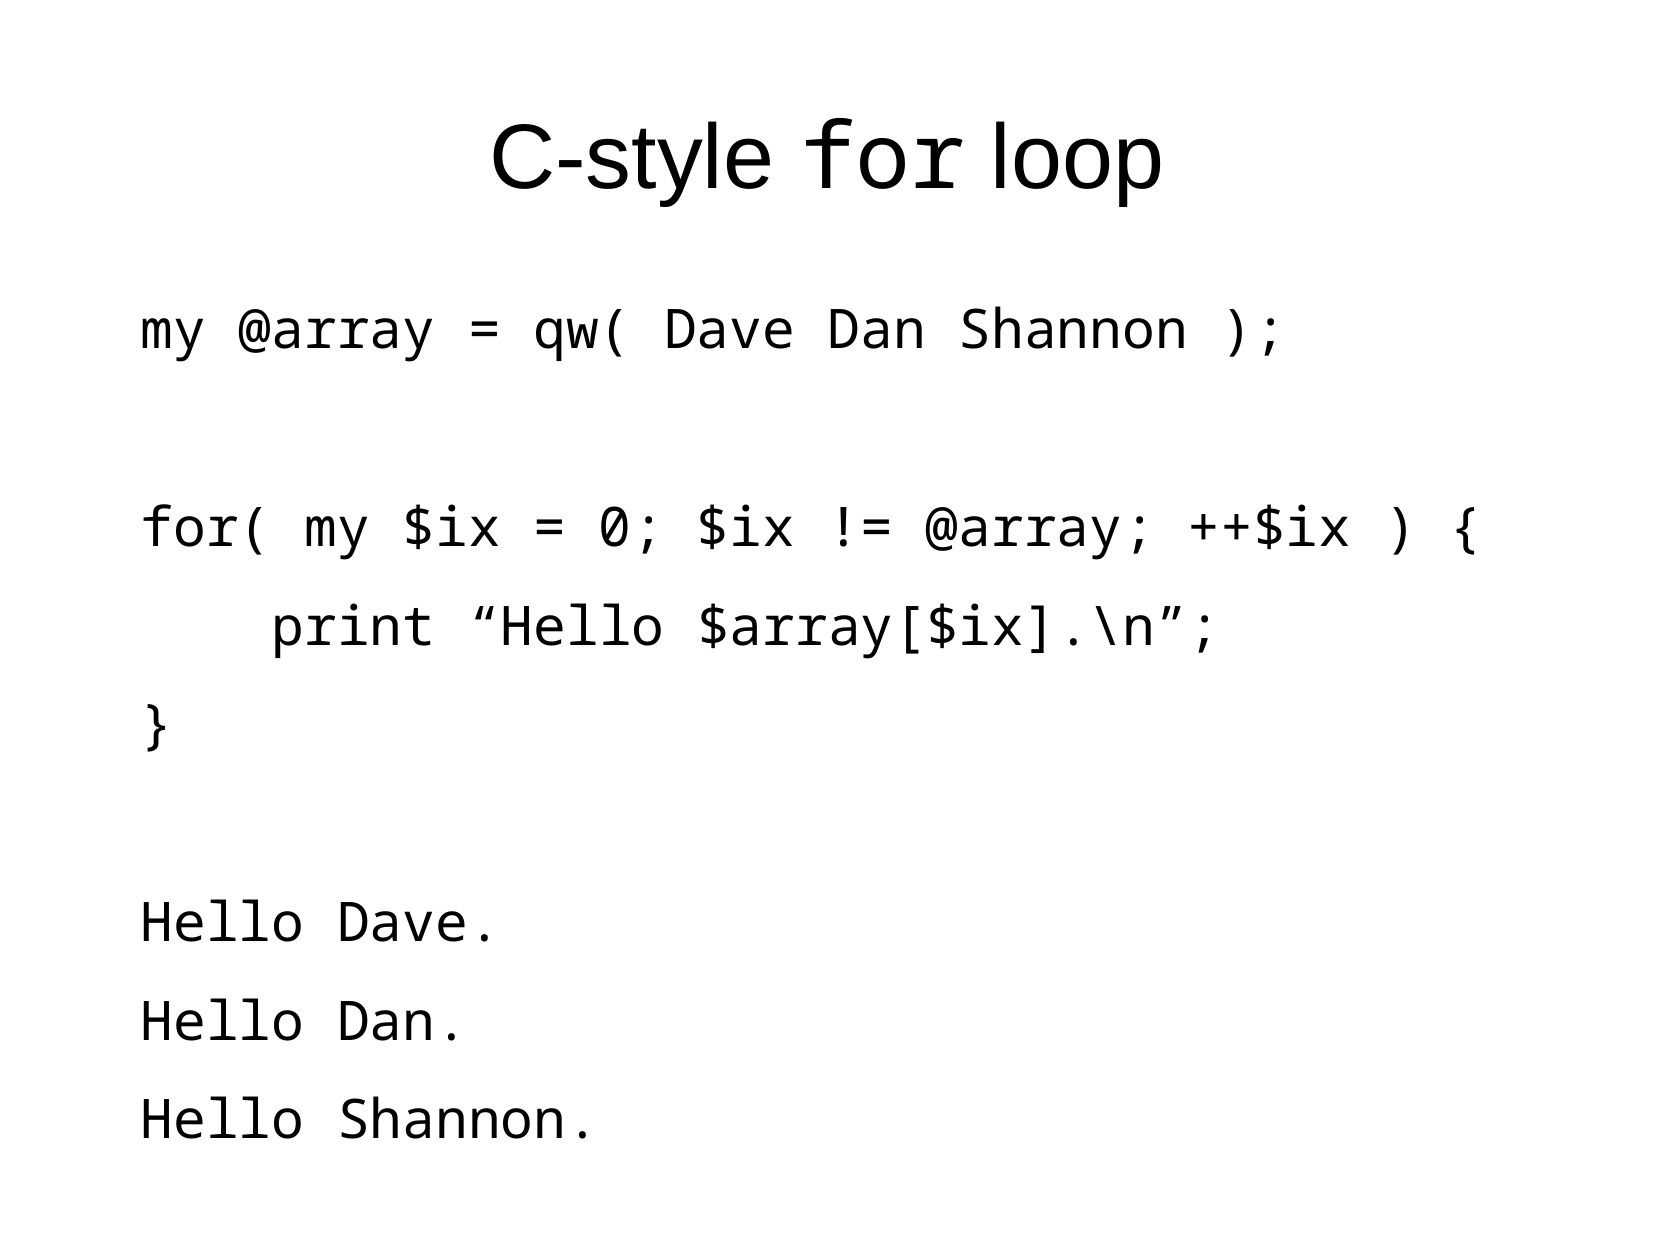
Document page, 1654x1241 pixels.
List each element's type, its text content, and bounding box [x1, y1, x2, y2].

list my @array = qw( Dave Dan Shannon ); for( my $ix = 0; $ix != @array; ++$ix ) { print “Hello $array[$ix].\n”; } Hello Dave. Hello Dan. Hello Shannon. [82, 290, 1571, 1156]
title C-style for loop [82, 49, 1571, 257]
